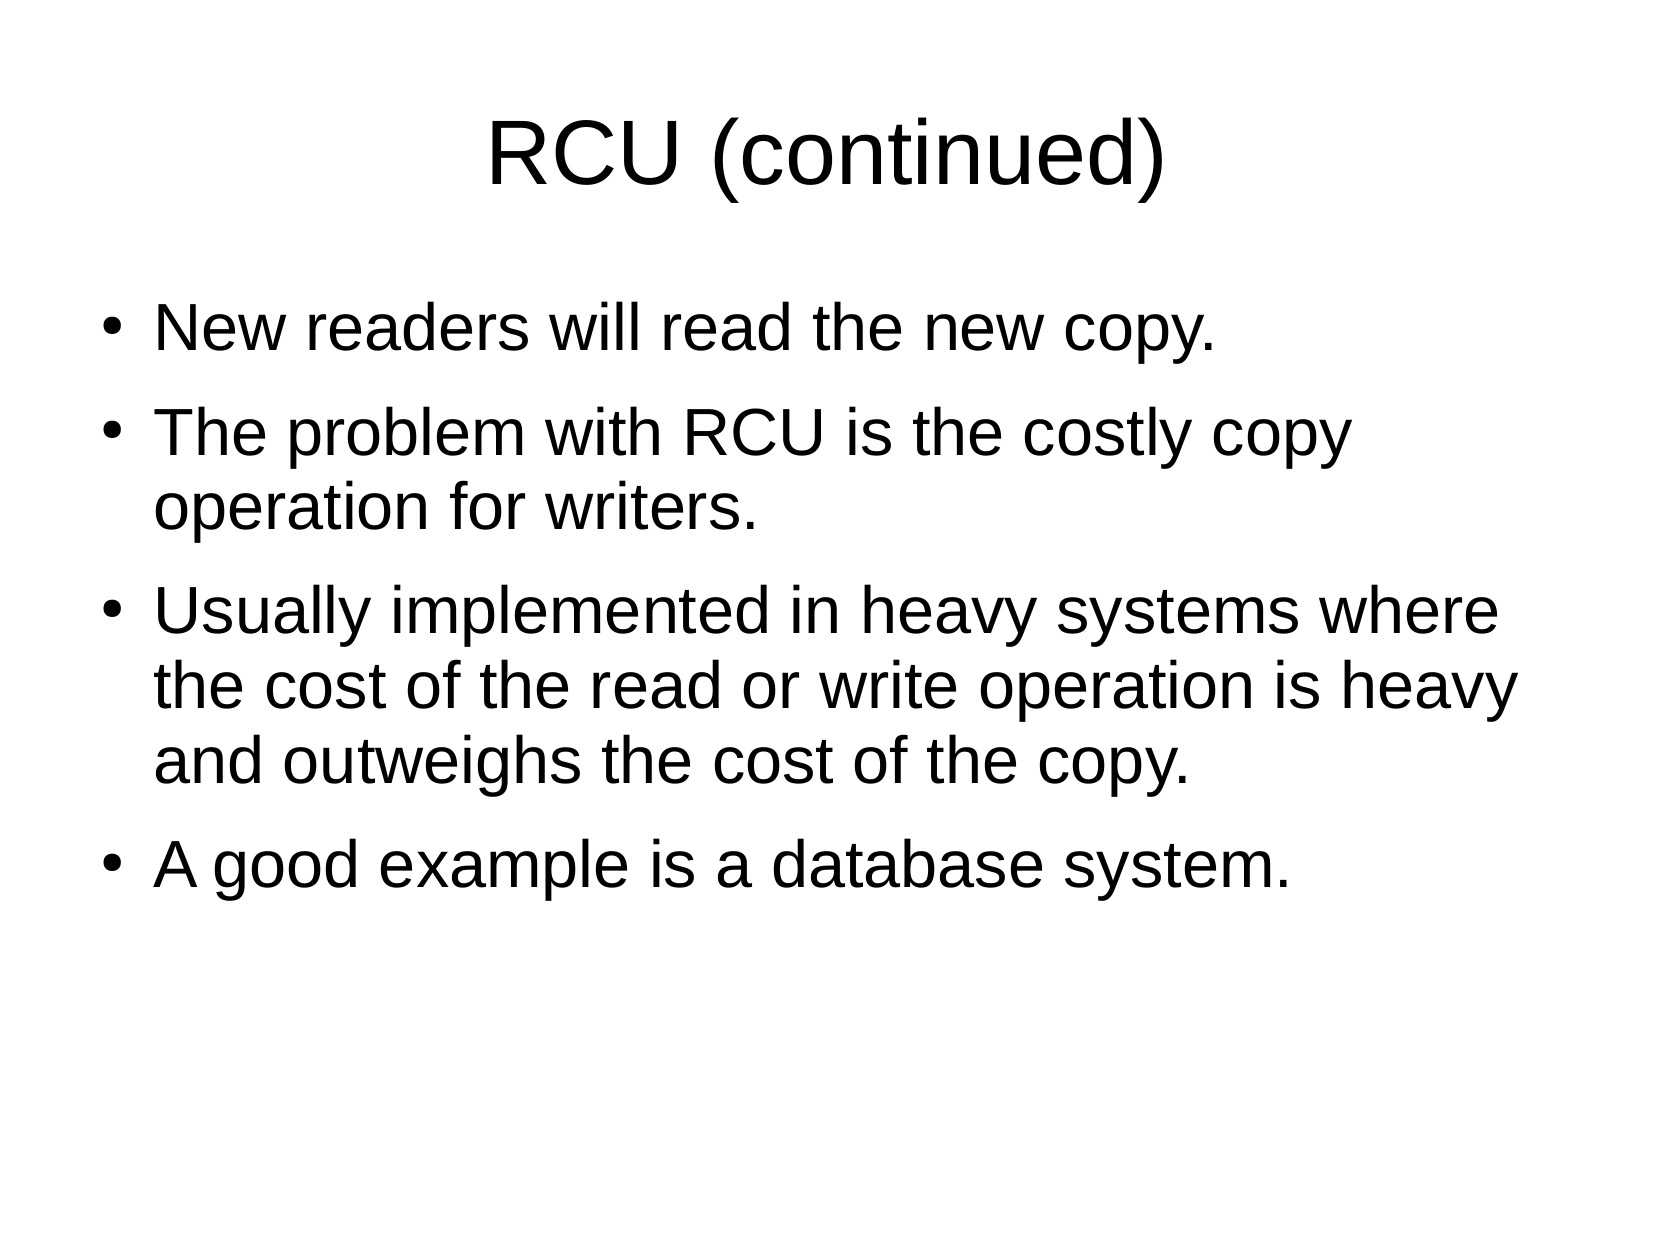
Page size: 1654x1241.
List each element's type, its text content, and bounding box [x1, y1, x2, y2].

title RCU (continued) [82, 49, 1571, 257]
list New readers will read the new copy. The problem with RCU is the costly copy operation for writers. Usually implemented in heavy systems where the cost of the read or write operation is heavy and outweighs the cost of the copy. A good example is a database system. [82, 290, 1571, 1109]
